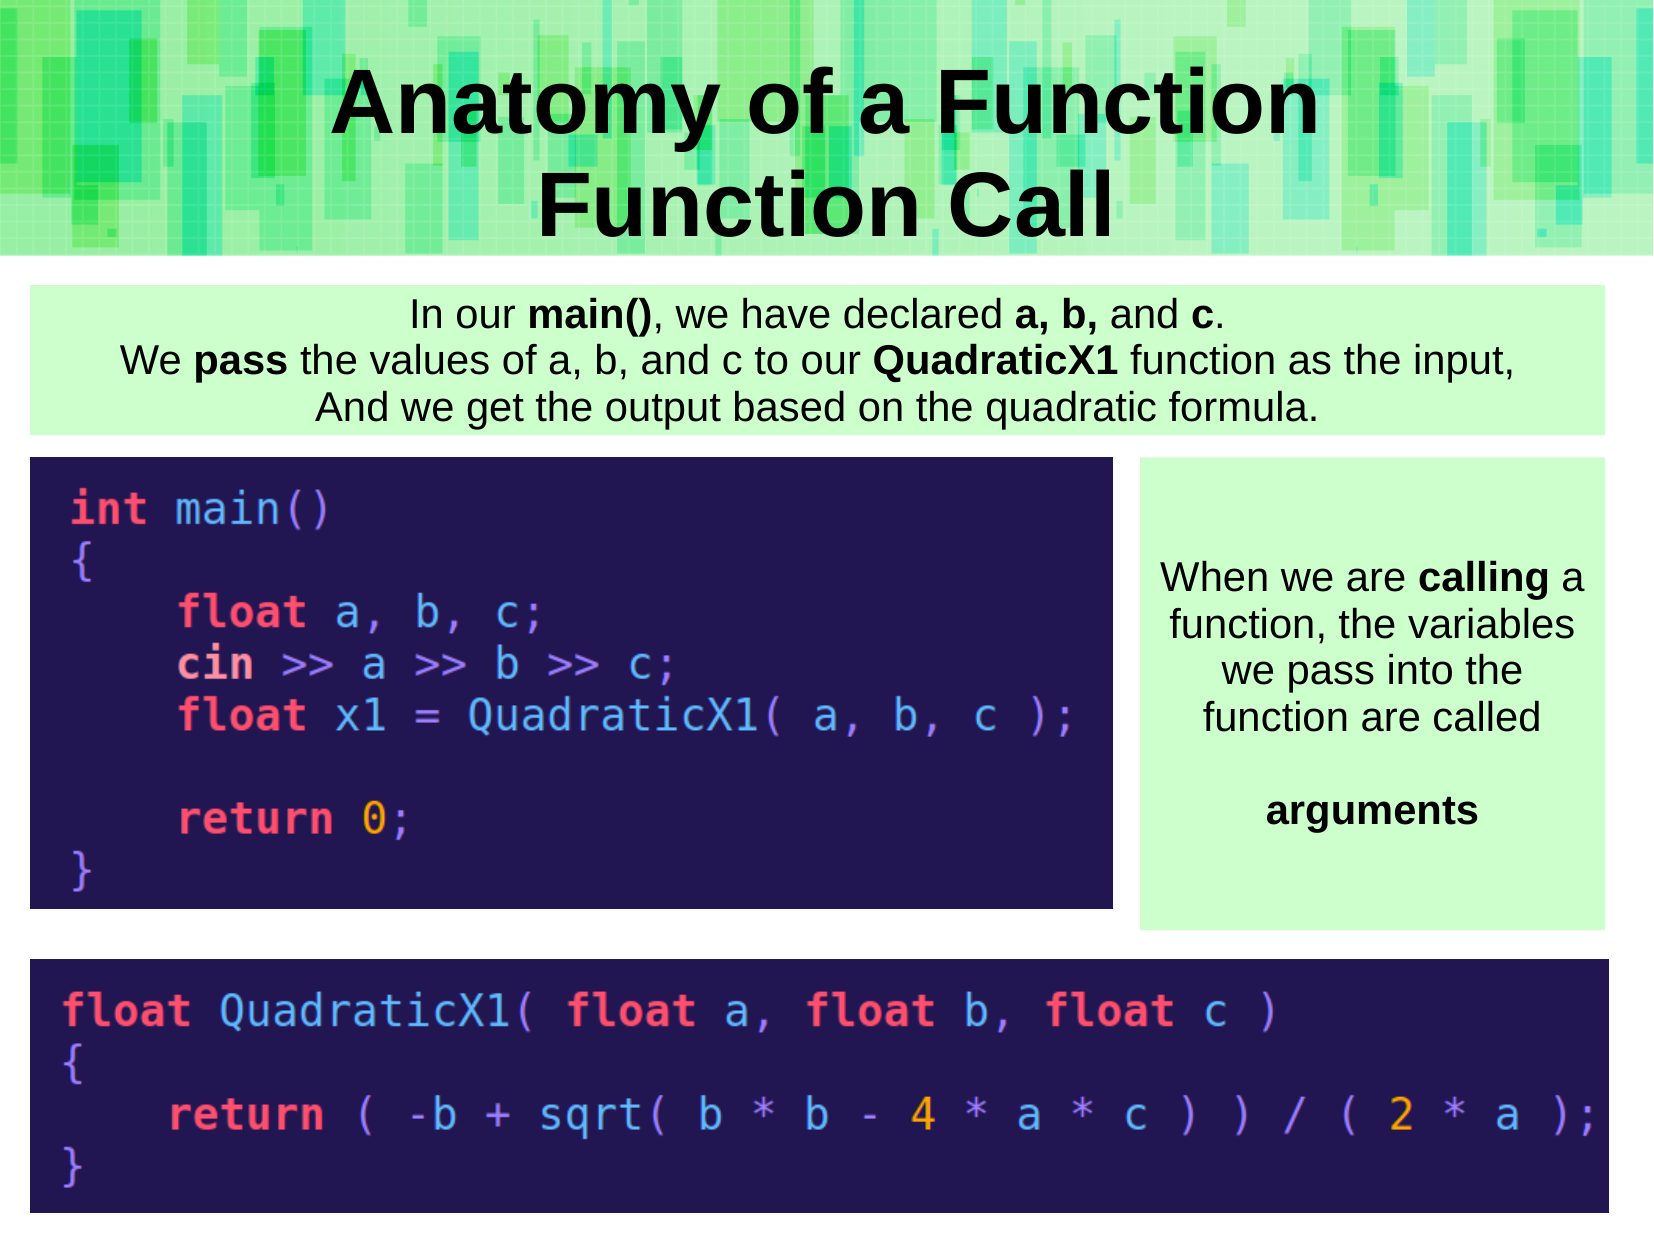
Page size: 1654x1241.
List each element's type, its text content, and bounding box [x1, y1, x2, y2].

picture [0, 0, 1654, 1241]
title Anatomy of a Function Function Call [82, 49, 1571, 257]
text_box When we are calling a function, the variables we pass into the function are called arguments [1140, 457, 1606, 931]
text_box In our main(), we have declared a, b, and c. We pass the values of a, b, and c to our QuadraticX1 function as the input, And we get the output based on the quadratic formula. [30, 285, 1606, 436]
